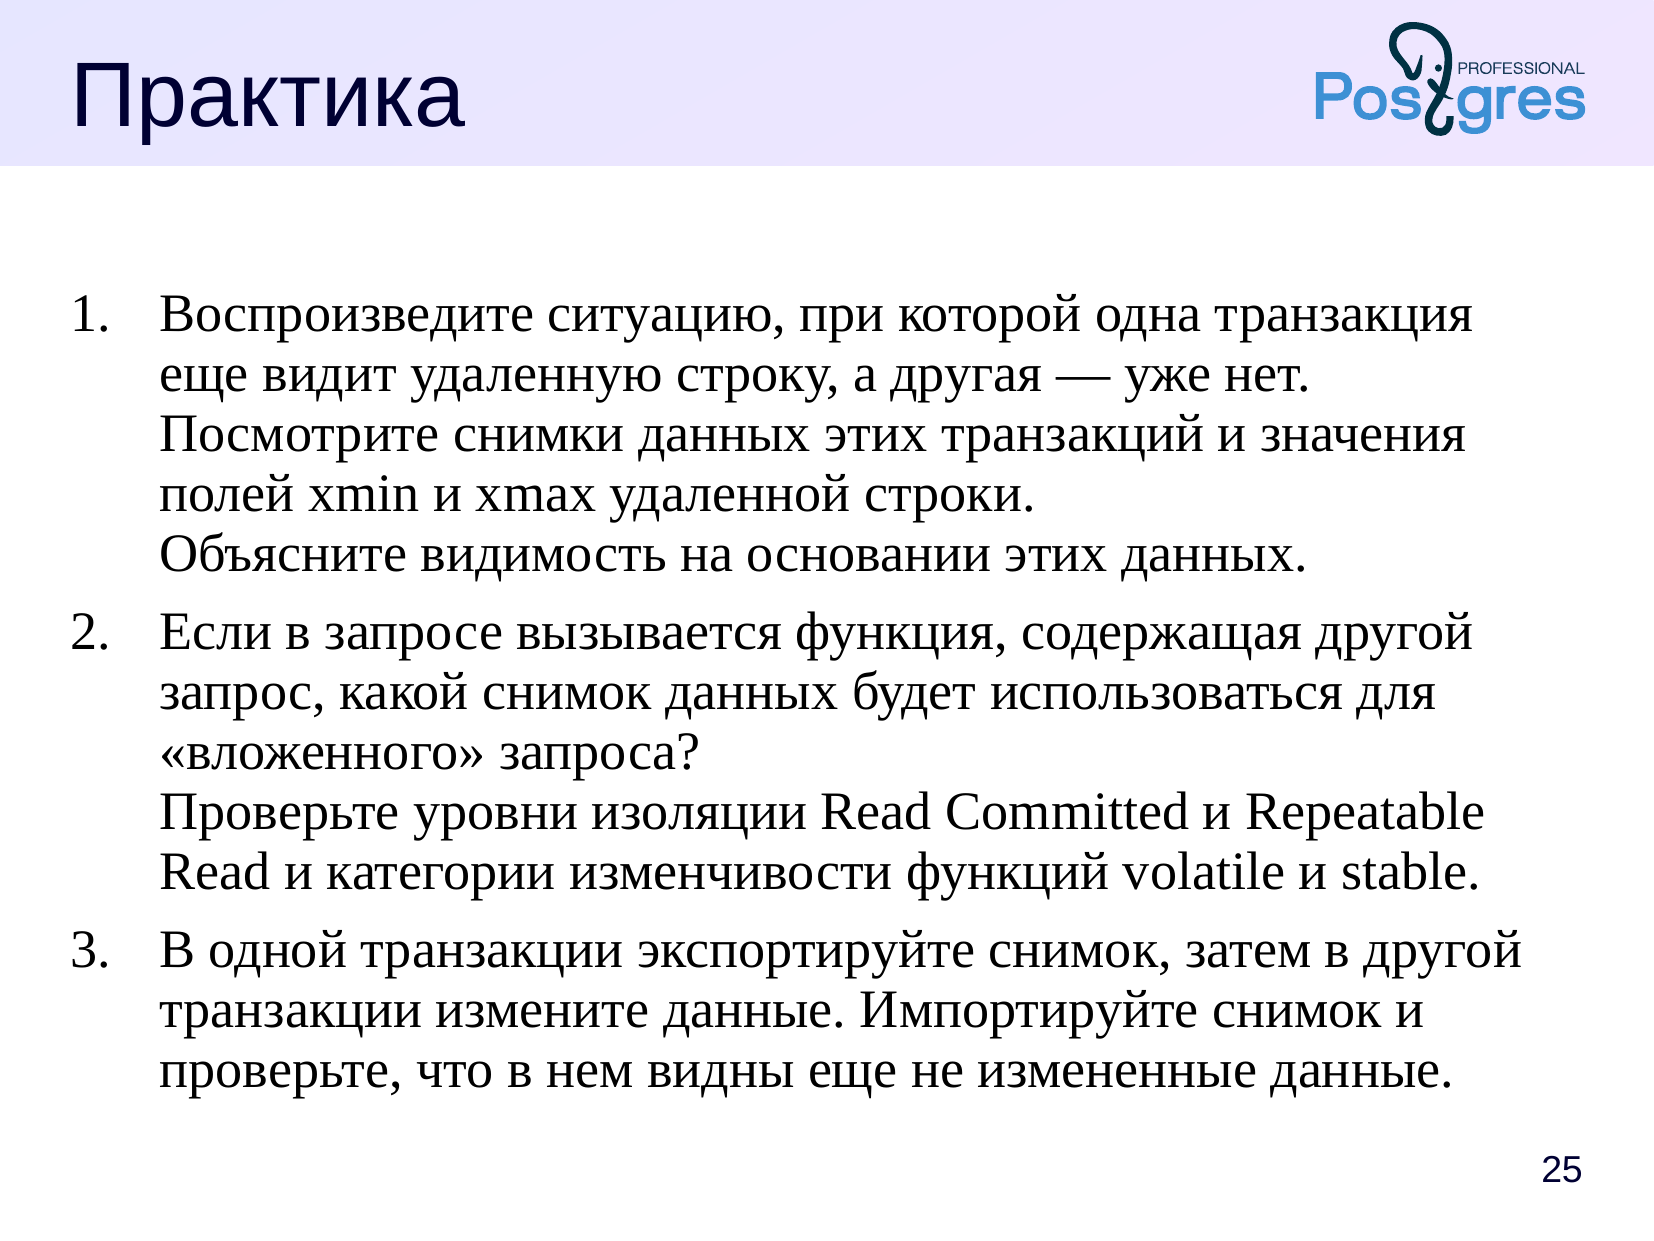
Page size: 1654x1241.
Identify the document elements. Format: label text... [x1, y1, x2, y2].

list Воспроизведите ситуацию, при которой одна транзакция еще видит удаленную строку, а другая — уже нет. Посмотрите снимки данных этих транзакций и значения полей xmin и xmax удаленной строки. Объясните видимость на основании этих данных. Если в запросе вызывается функция, содержащая другой запрос, какой снимок данных будет использоваться для «вложенного» запроса? Проверьте уровни изоляции Read Committed и Repeatable Read и категории изменчивости функций volatile и stable. В одной транзакции экспортируйте снимок, затем в другой транзакции измените данные. Импортируйте снимок и проверьте, что в нем видны еще не измененные данные. [70, 283, 1583, 1134]
title Практика [70, 43, 1241, 147]
